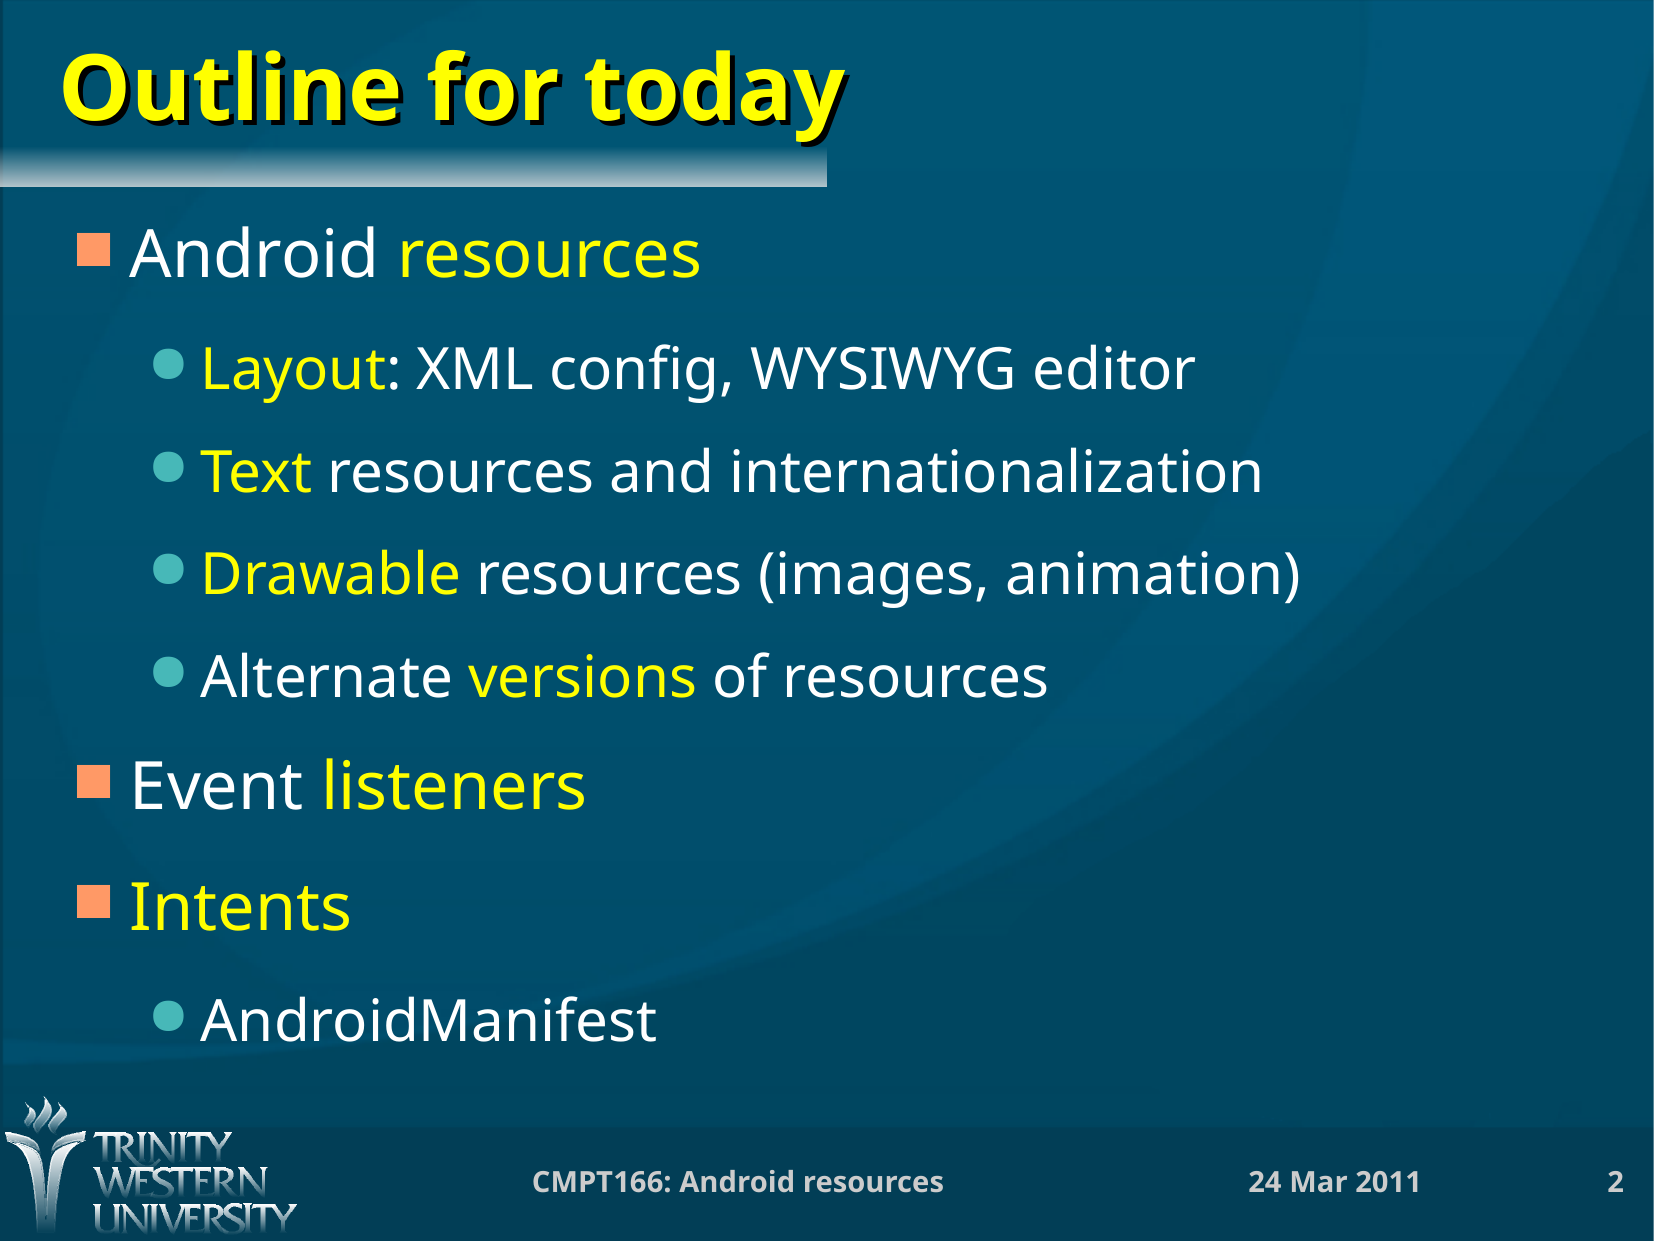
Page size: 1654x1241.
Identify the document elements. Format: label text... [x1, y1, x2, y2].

title Outline for today [59, 19, 1595, 148]
list Android resources Layout: XML config, WYSIWYG editor Text resources and internationalization Drawable resources (images, animation) Alternate versions of resources Event listeners Intents AndroidManifest [59, 206, 1625, 1026]
picture [38, 1227, 54, 1232]
